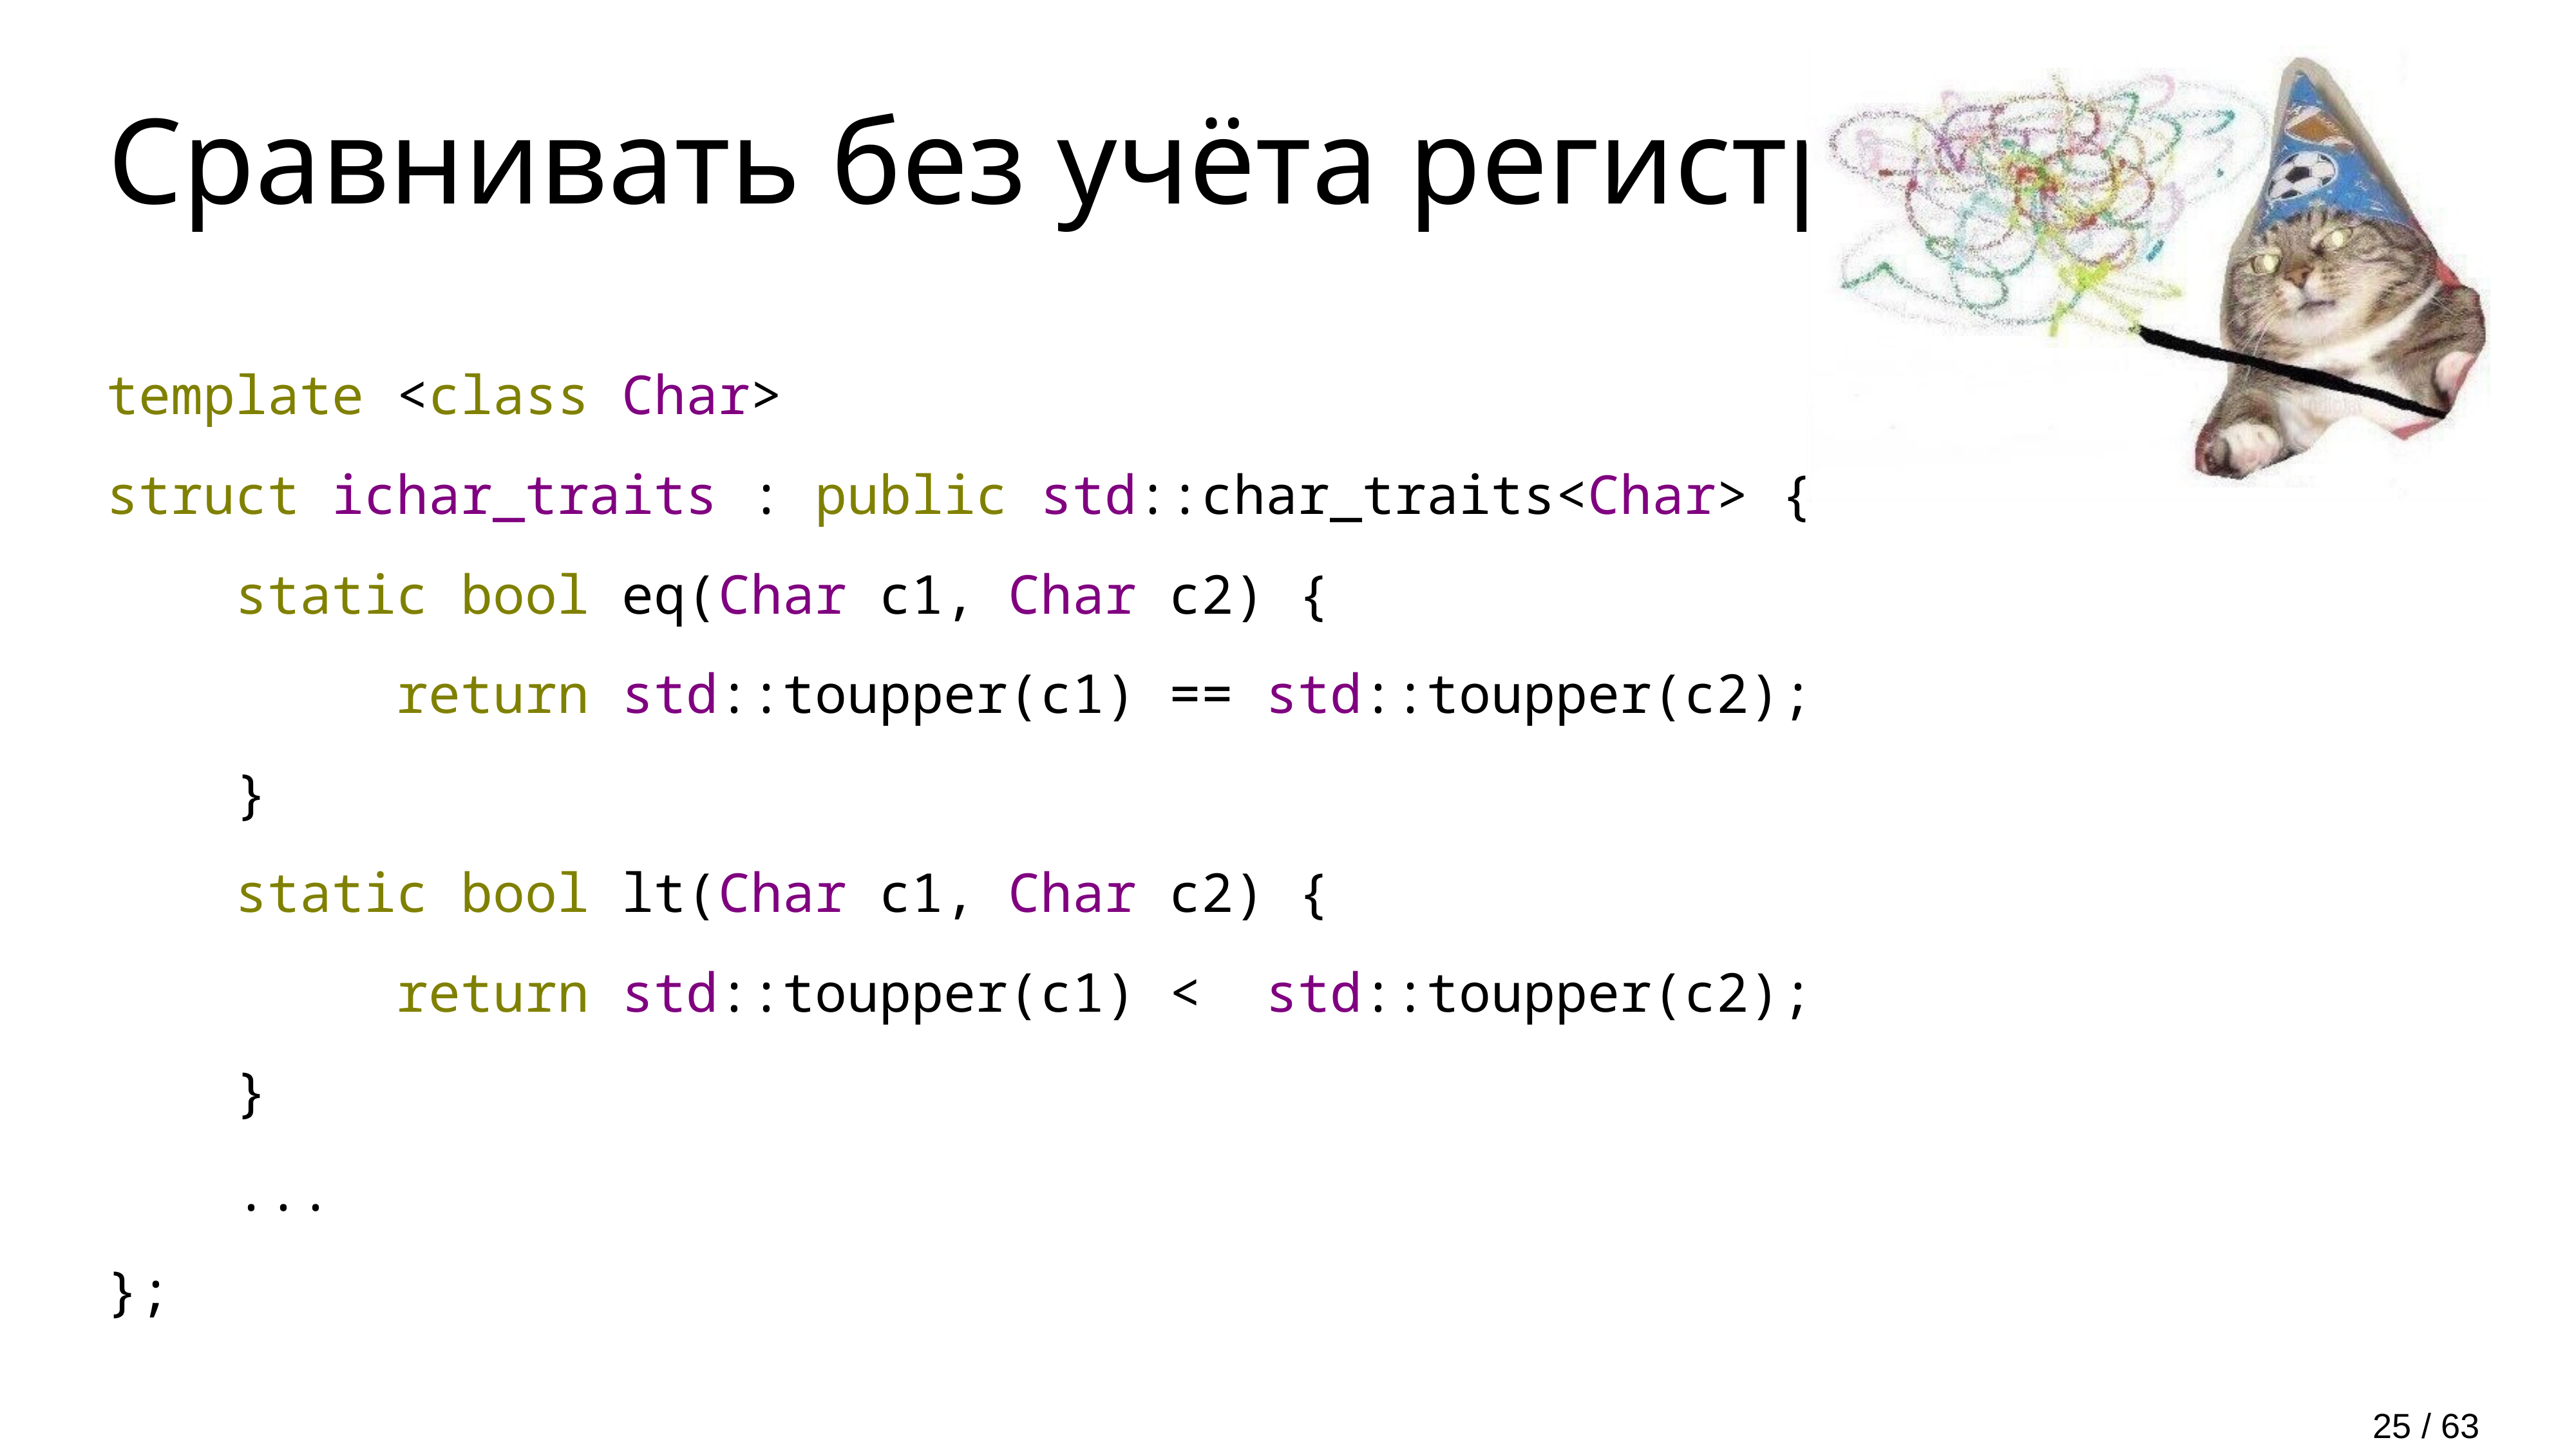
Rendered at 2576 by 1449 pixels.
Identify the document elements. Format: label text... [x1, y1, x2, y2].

title Сравнивать без учёта регистра [108, 80, 1806, 242]
picture [1806, 45, 2490, 502]
text_box <number> / 63 [2363, 1402, 2576, 1449]
list template <class Char> struct ichar_traits : public std::char_traits<Char> { static bool eq(Char c1, Char c2) { return std::toupper(c1) == std::toupper(c2); } static bool lt(Char c1, Char c2) { return std::toupper(c1) < std::toupper(c2); } ... }; [0, 295, 2576, 1449]
